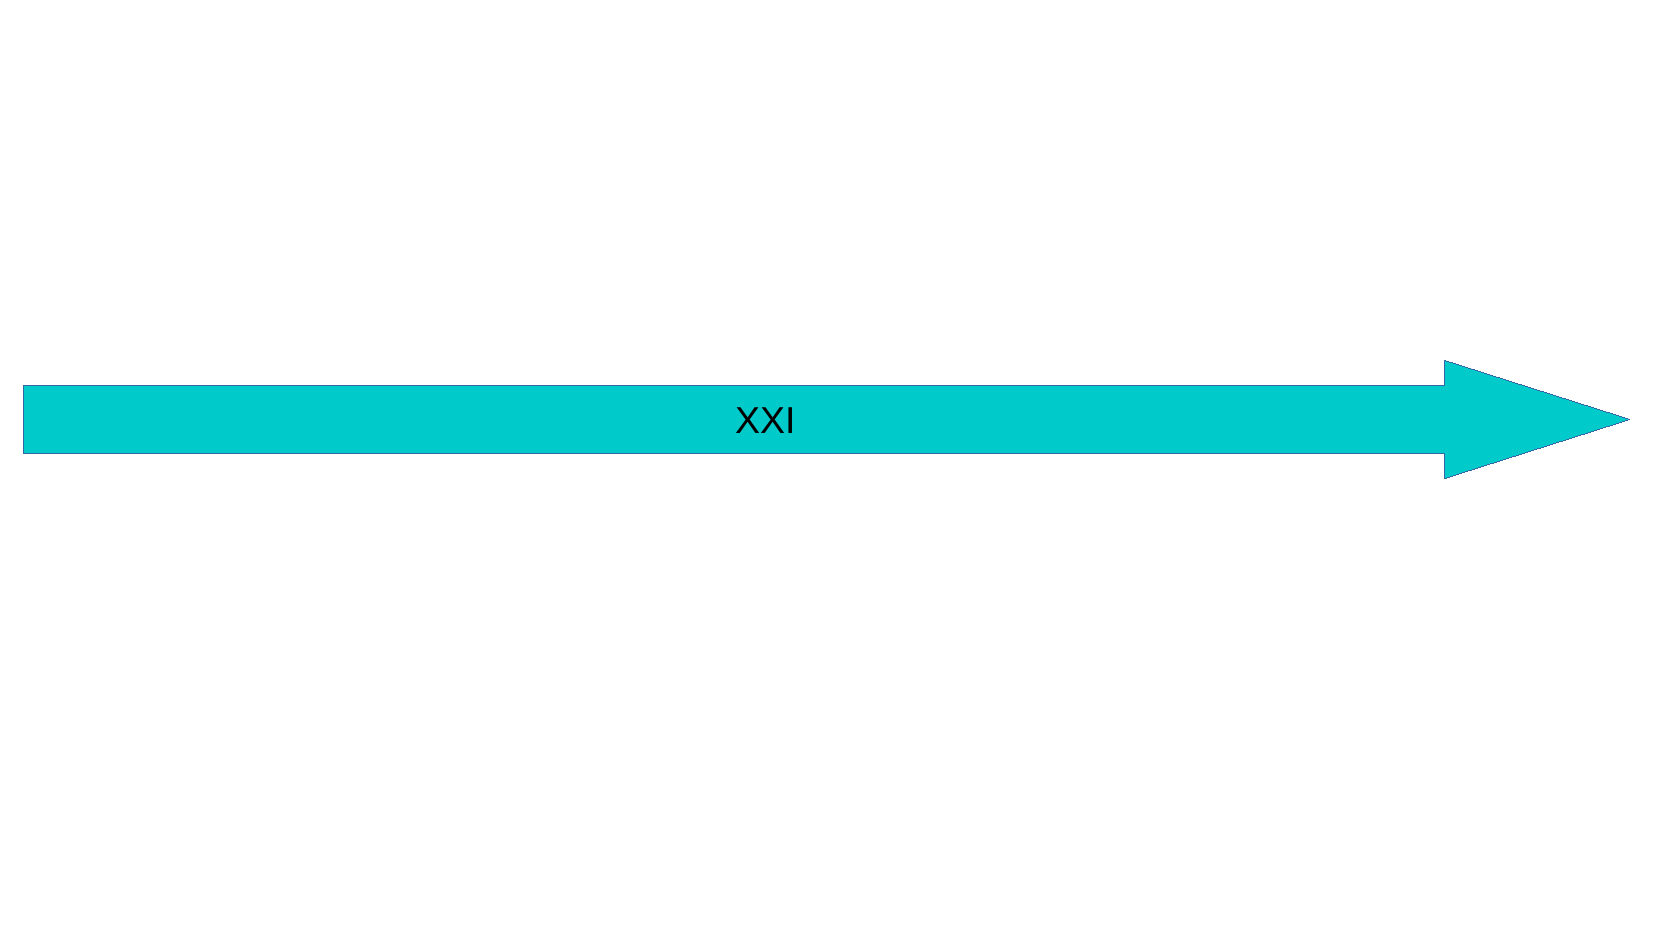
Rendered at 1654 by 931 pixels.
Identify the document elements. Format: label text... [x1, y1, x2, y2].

text_box XXI [720, 392, 811, 449]
text_box [23, 360, 1630, 479]
